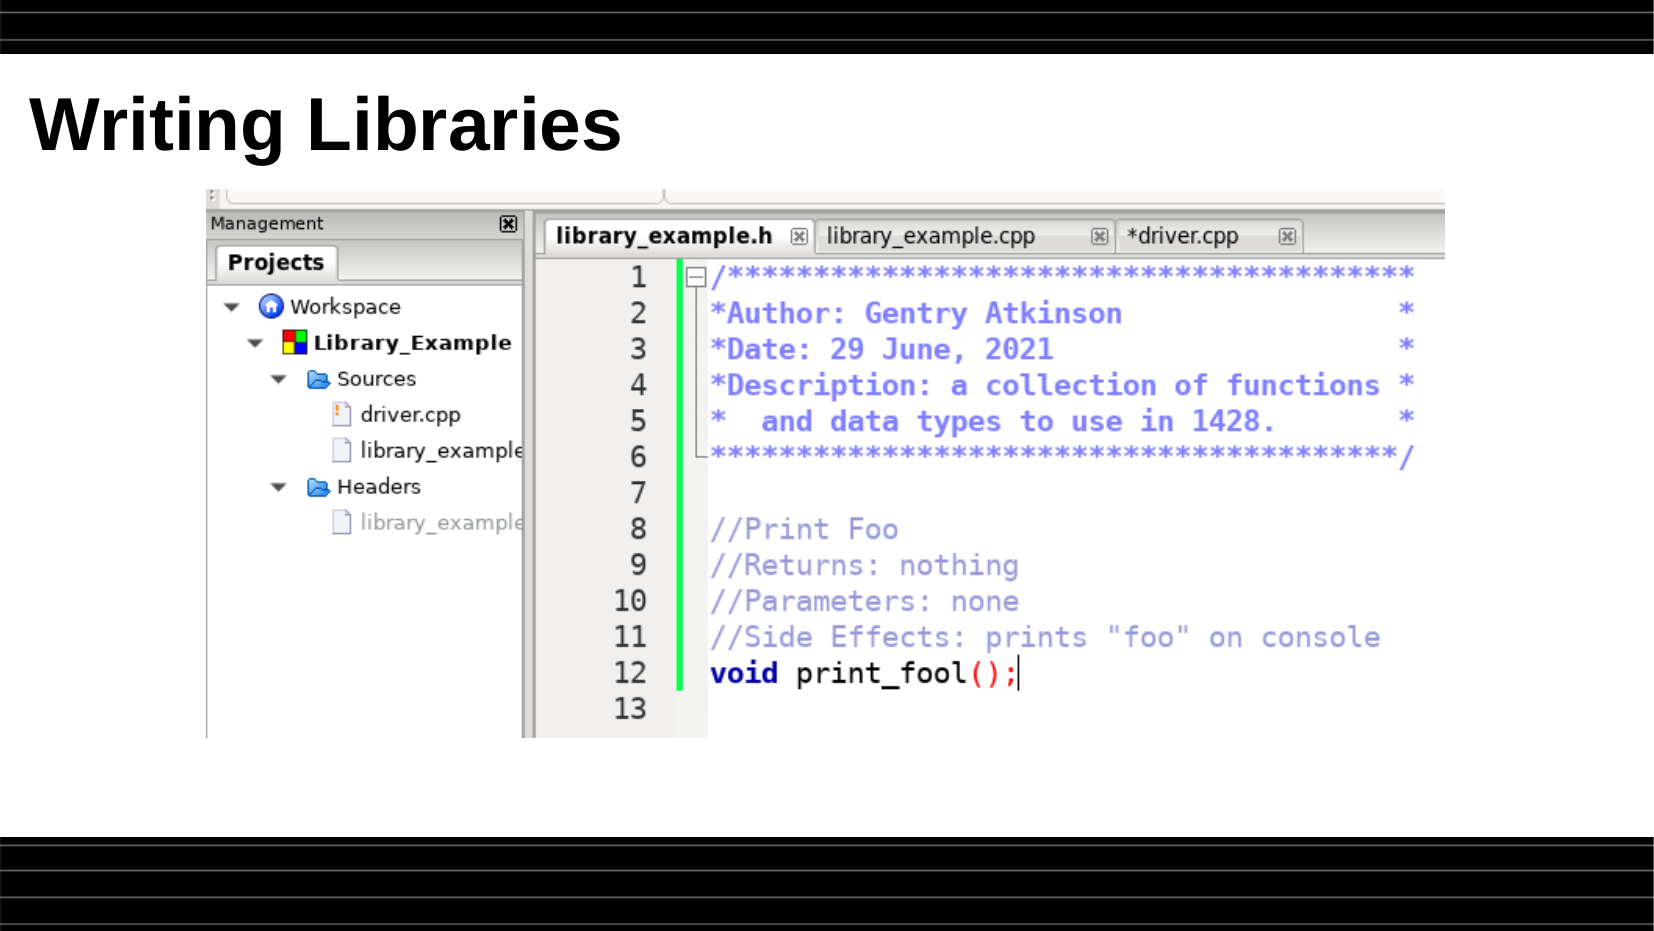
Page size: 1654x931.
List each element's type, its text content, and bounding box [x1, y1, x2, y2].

picture [206, 189, 1445, 738]
text_box Writing Libraries [15, 75, 1546, 174]
picture [0, 837, 1654, 931]
picture [0, 0, 1654, 54]
